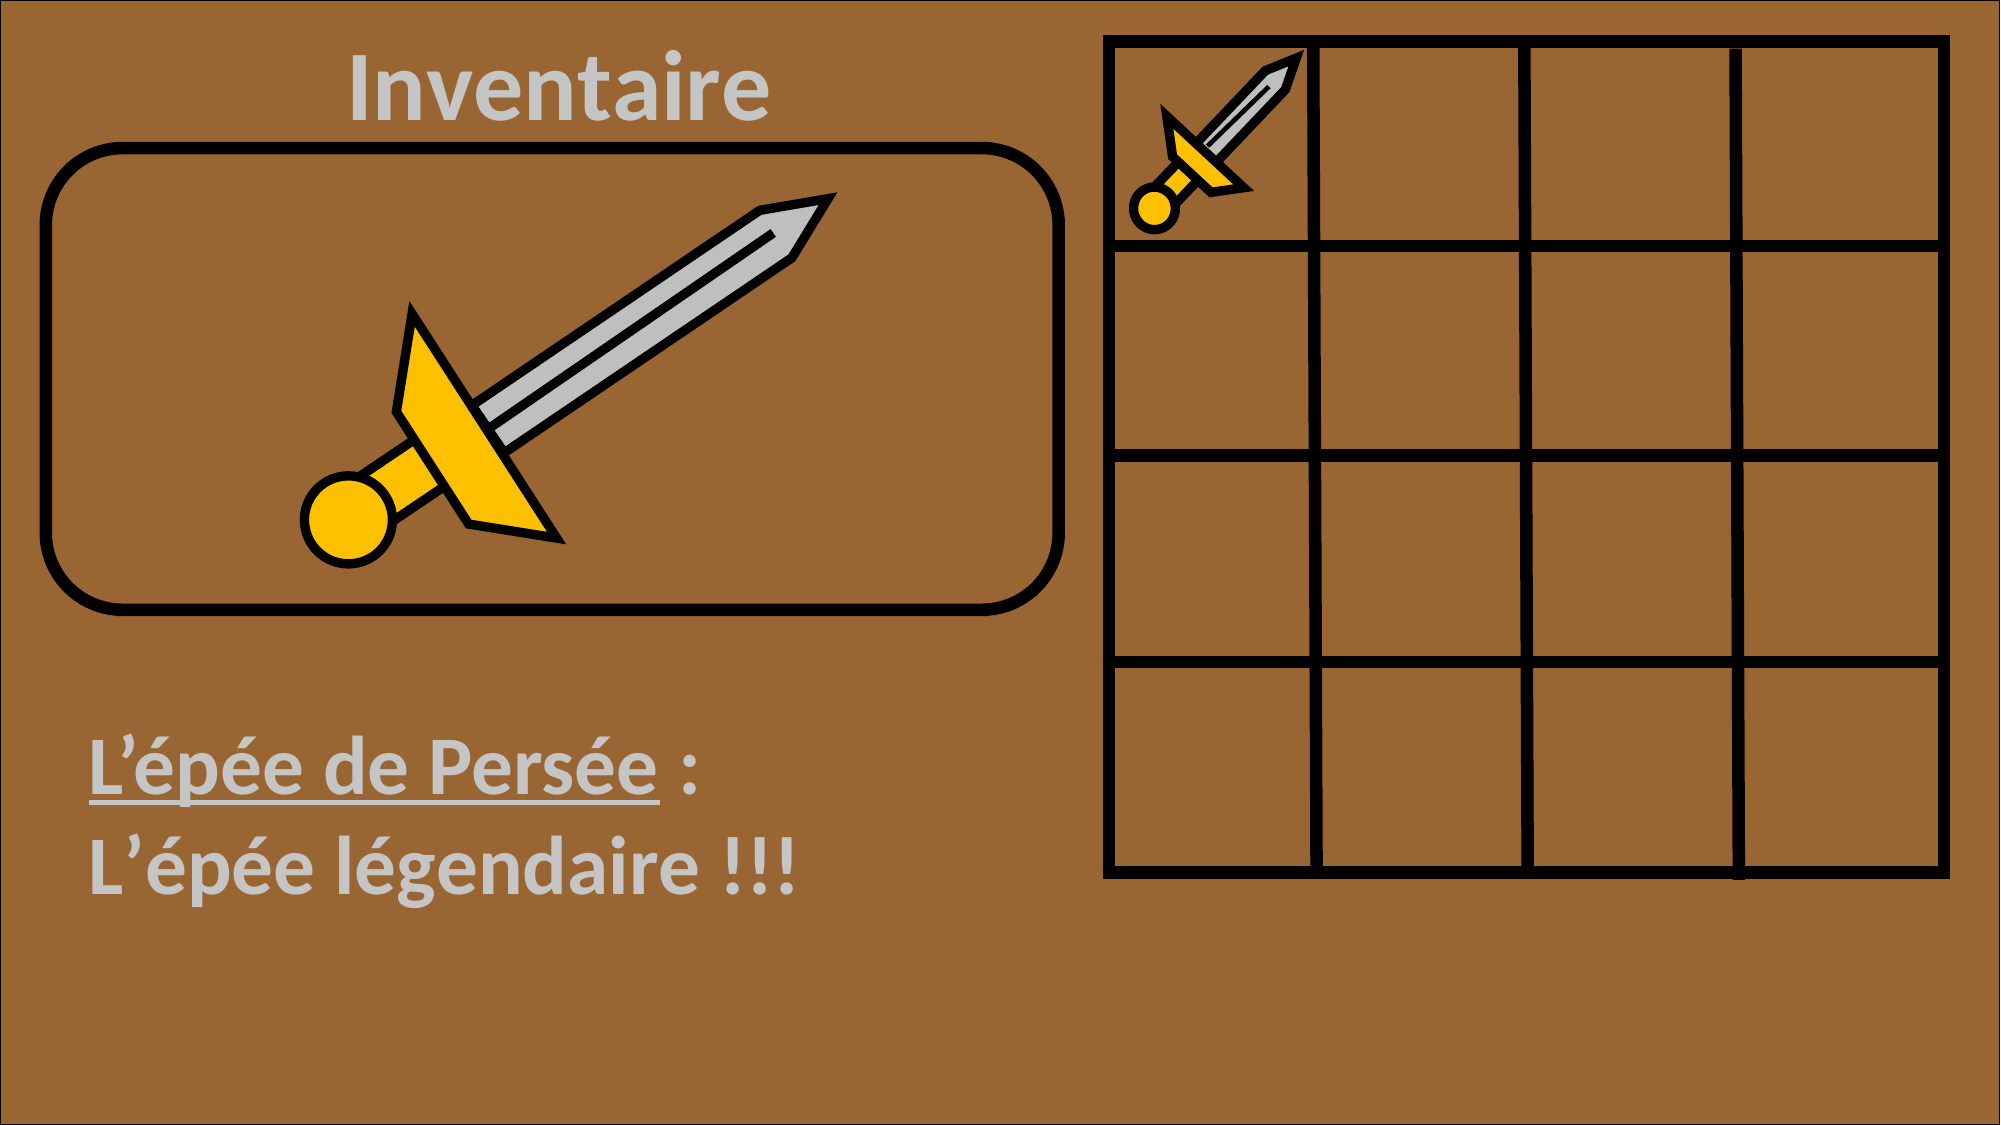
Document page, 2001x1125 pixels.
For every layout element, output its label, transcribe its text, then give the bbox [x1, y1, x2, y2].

text_box Inventaire [330, 13, 1320, 150]
text_box [0, 0, 2000, 1125]
text_box L’épée de Persée : L’épée légendaire !!! [73, 703, 1062, 921]
